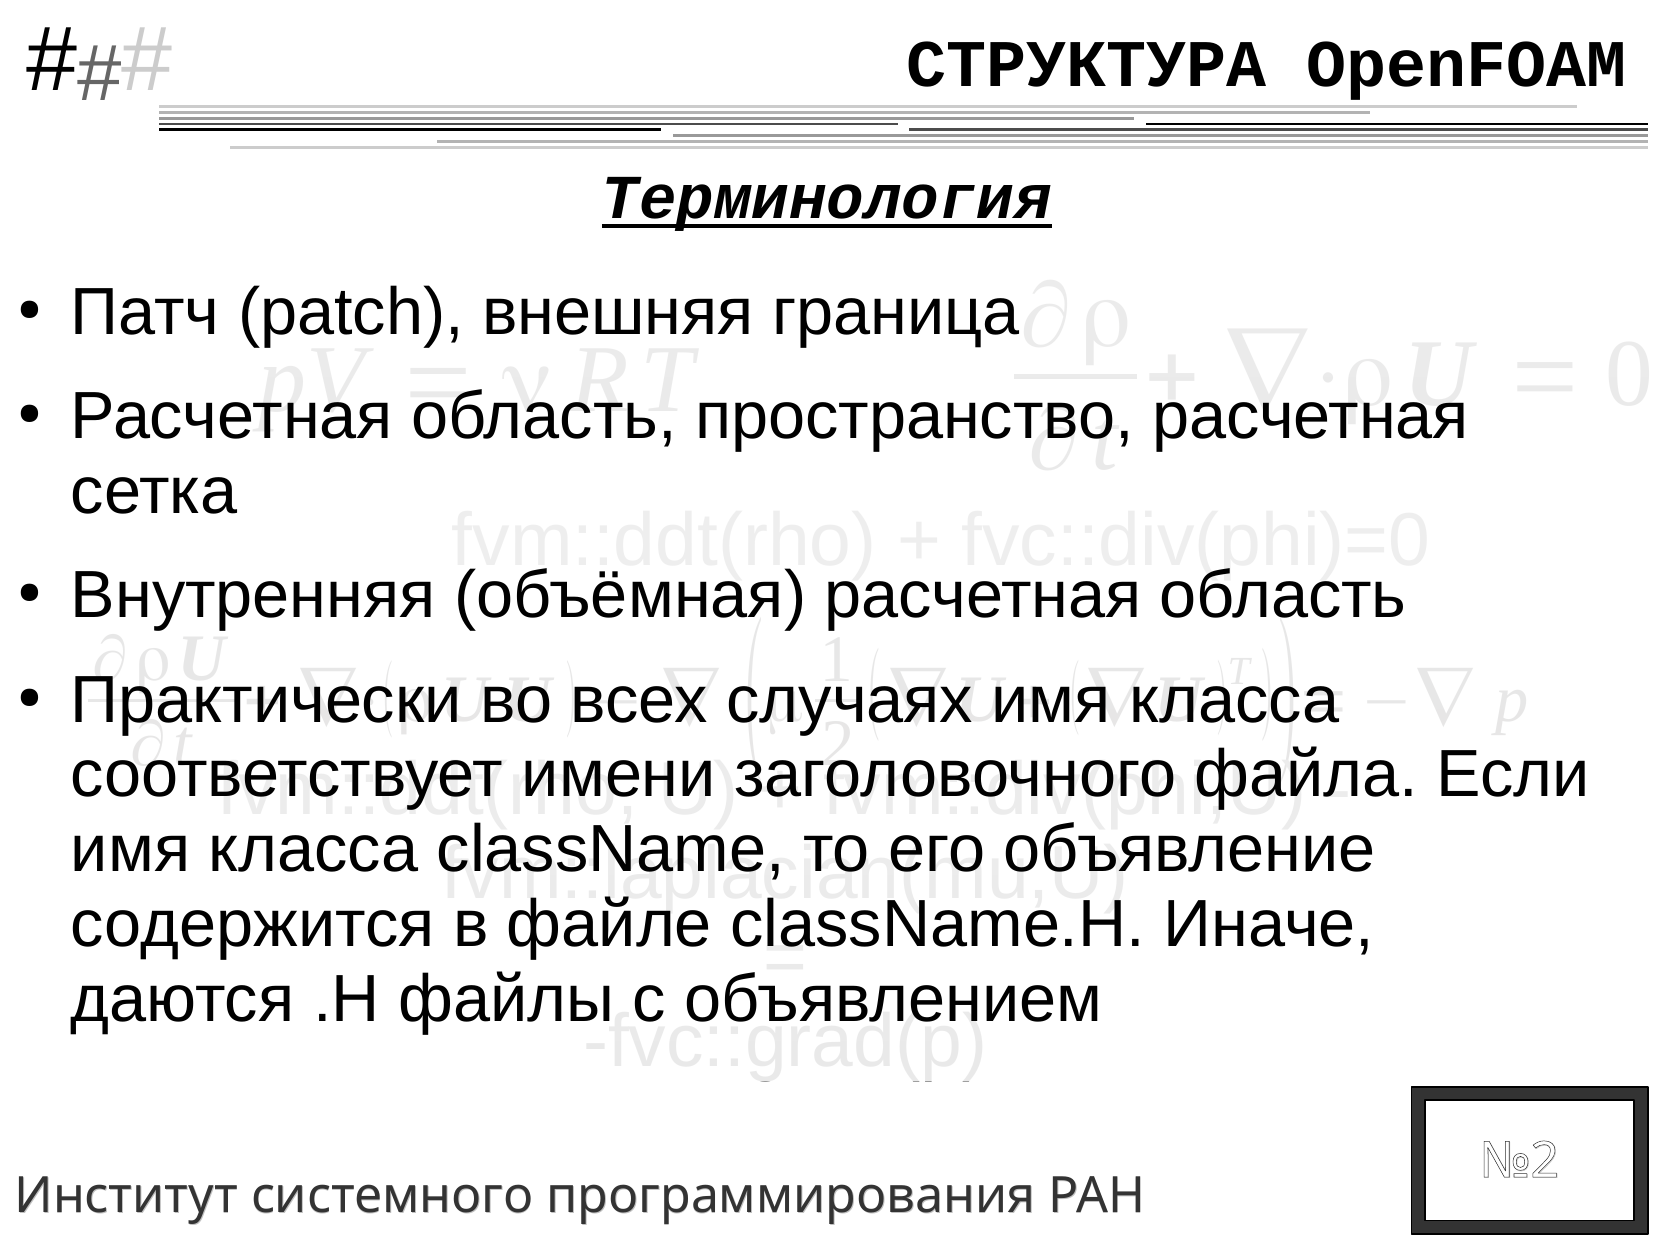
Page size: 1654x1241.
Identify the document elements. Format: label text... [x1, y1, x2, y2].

title Терминология [0, 147, 1654, 257]
list Патч (patch), внешняя граница Расчетная область, пространство, расчетная сетка Внутренняя (объёмная) расчетная область Практически во всех случаях имя класса соответствует имени заголовочного файла. Если имя класса className, то его объявление содержится в файле className.H. Иначе, даются .H файлы с объявлением [0, 274, 1654, 1093]
